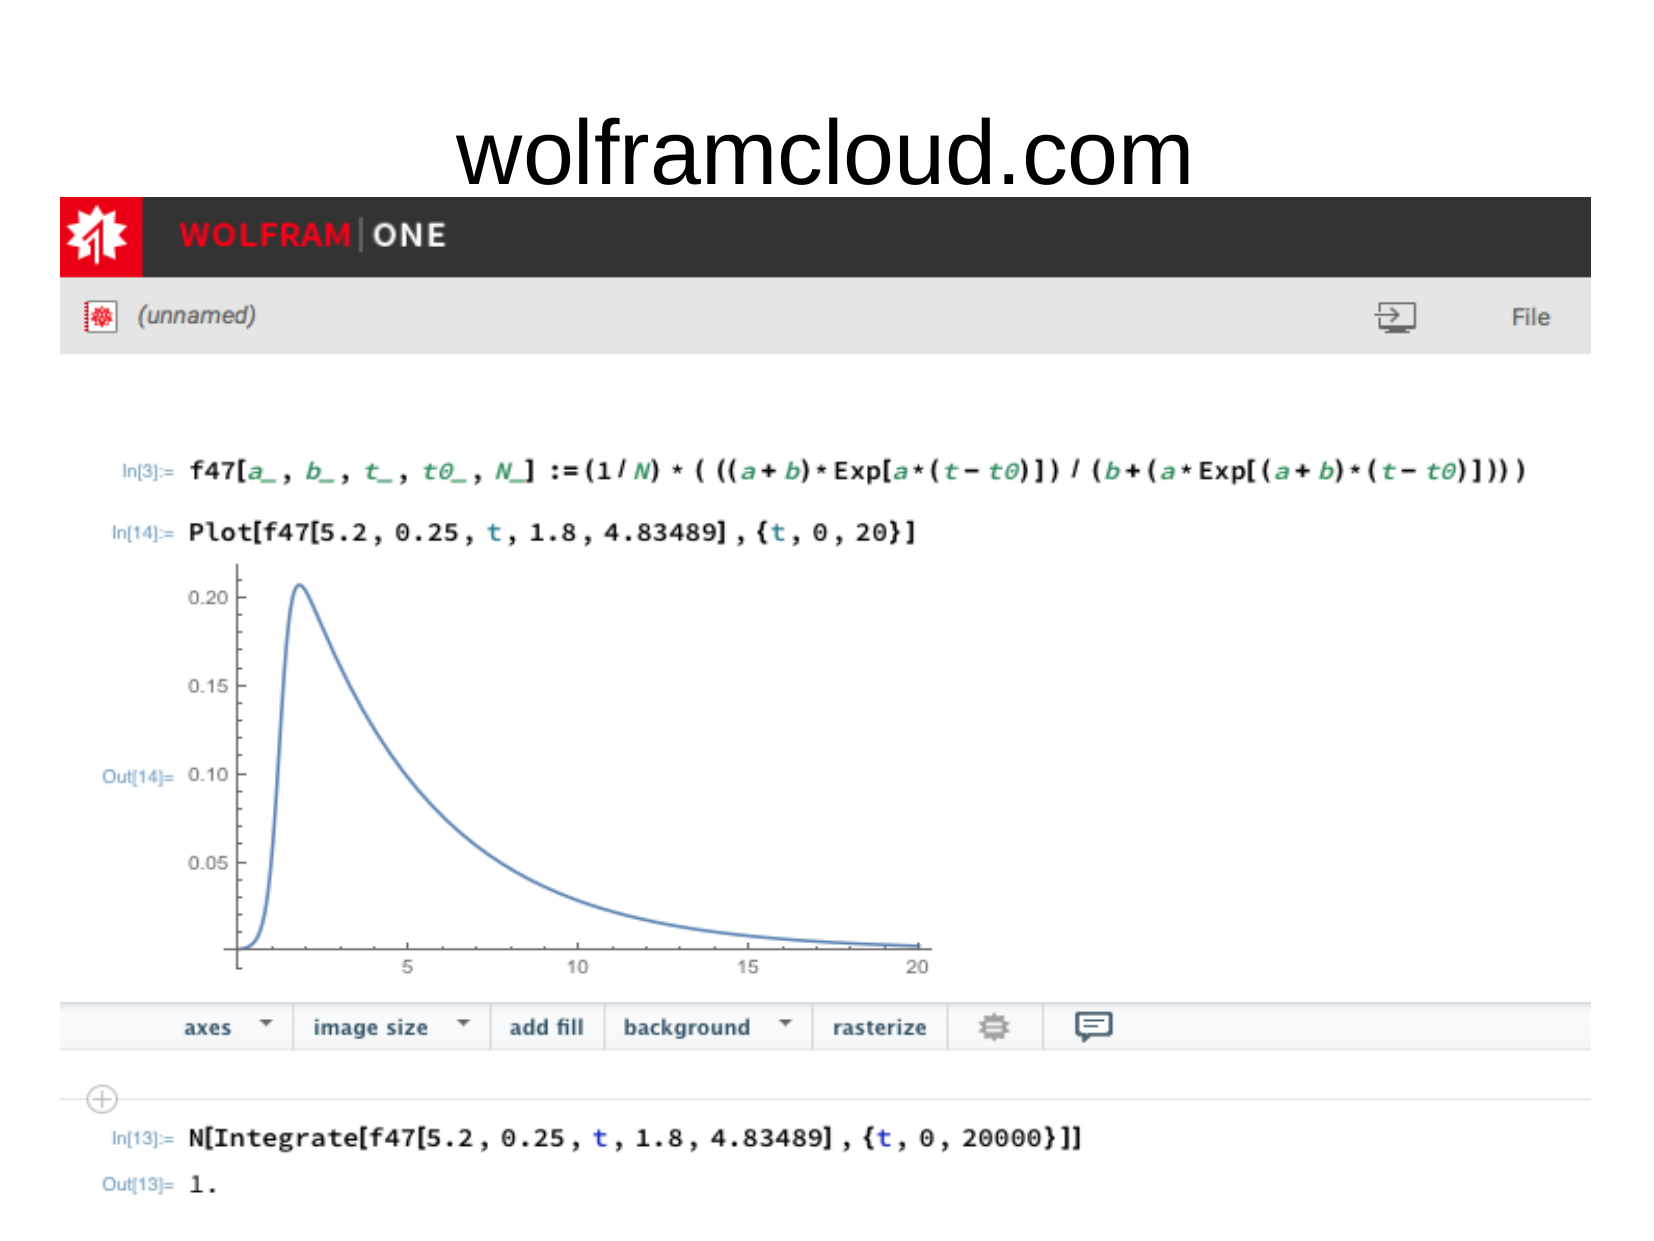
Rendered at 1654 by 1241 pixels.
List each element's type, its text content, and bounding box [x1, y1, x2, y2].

title wolframcloud.com [82, 49, 1571, 197]
picture [60, 197, 1591, 1241]
